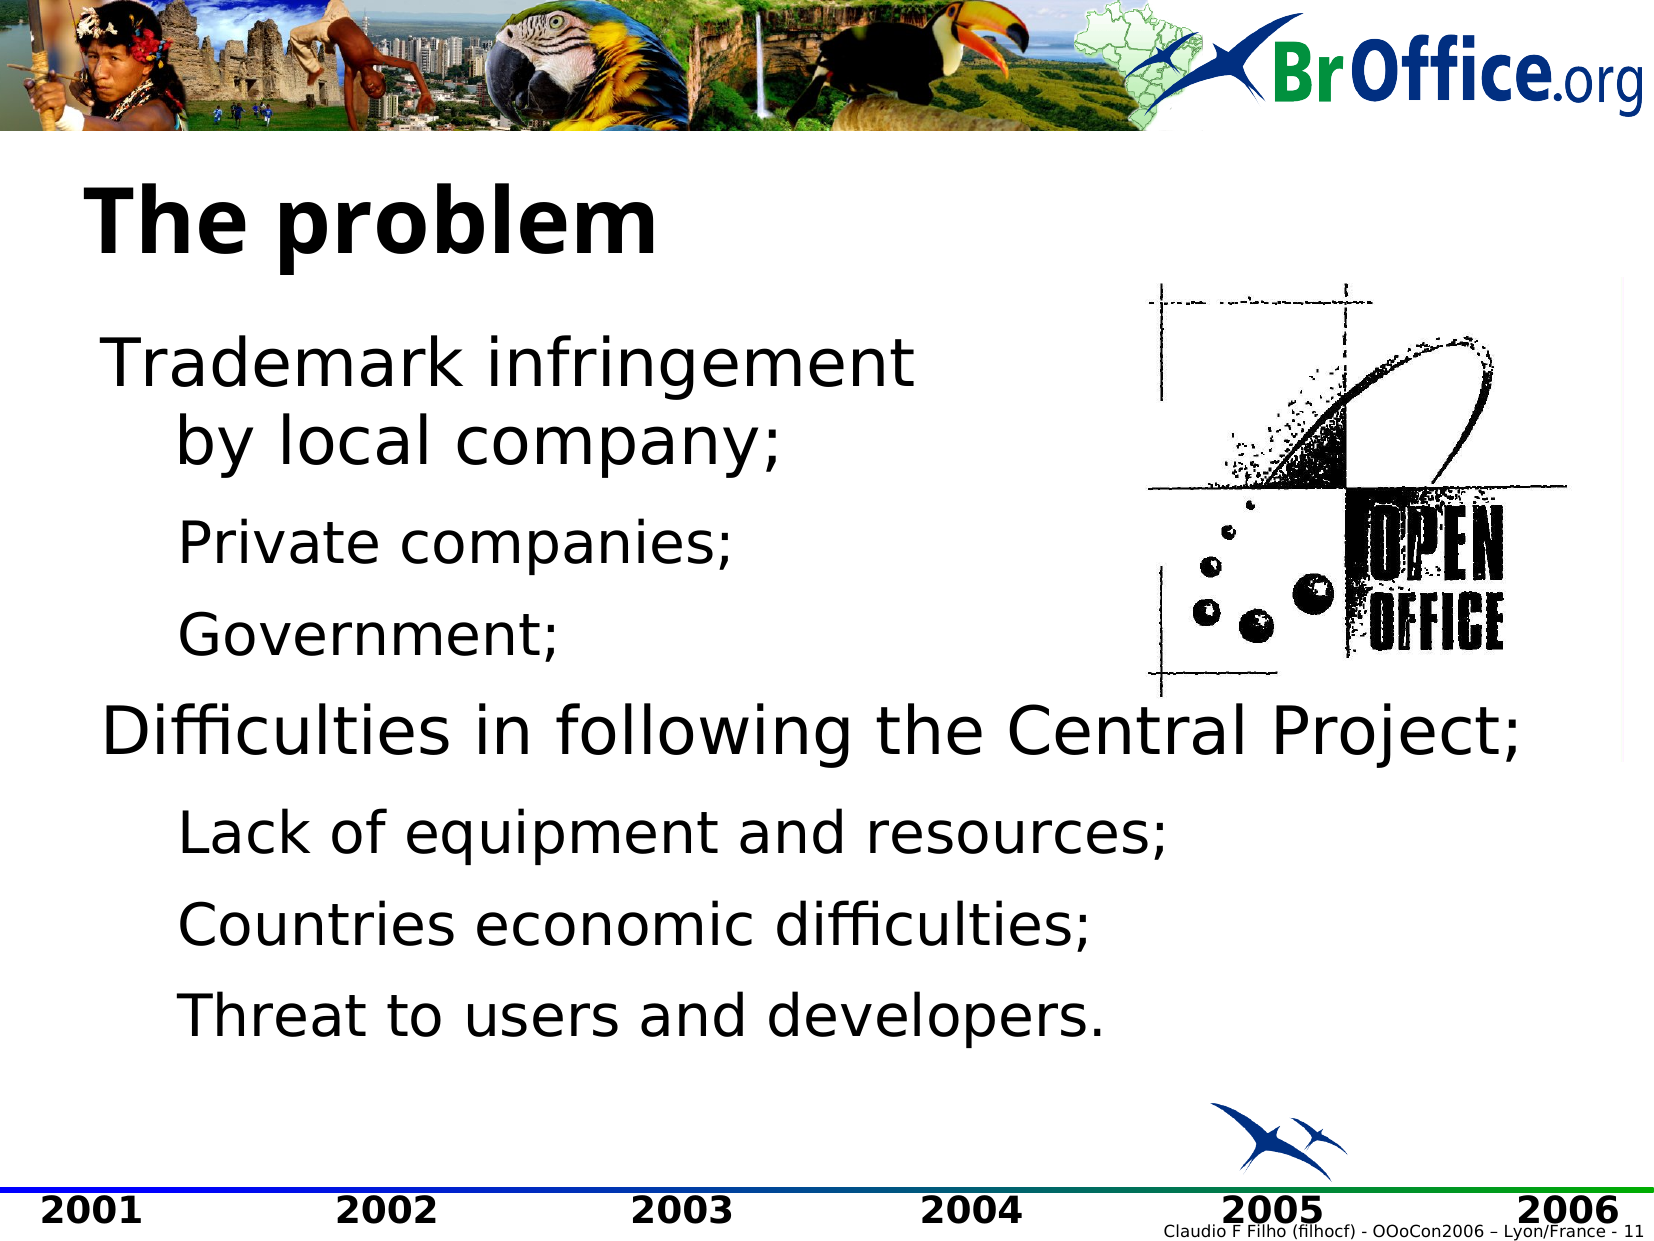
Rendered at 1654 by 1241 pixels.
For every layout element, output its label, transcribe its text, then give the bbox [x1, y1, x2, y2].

title The problem [82, 159, 1571, 278]
text_box 2005 [1198, 1181, 1347, 1240]
list Trademark infringement by local company; Private companies; Government; Difficulties in following the Central Project; Lack of equipment and resources; Countries economic difficulties; Threat to users and developers. [82, 324, 1571, 1129]
text_box 2002 [312, 1181, 461, 1240]
picture [0, 0, 1642, 131]
text_box 2006 [1494, 1181, 1642, 1240]
picture [1210, 1103, 1348, 1182]
text_box 2004 [897, 1181, 1046, 1240]
text_box 2003 [608, 1181, 756, 1240]
picture [1139, 277, 1624, 762]
text_box 2001 [17, 1181, 166, 1240]
